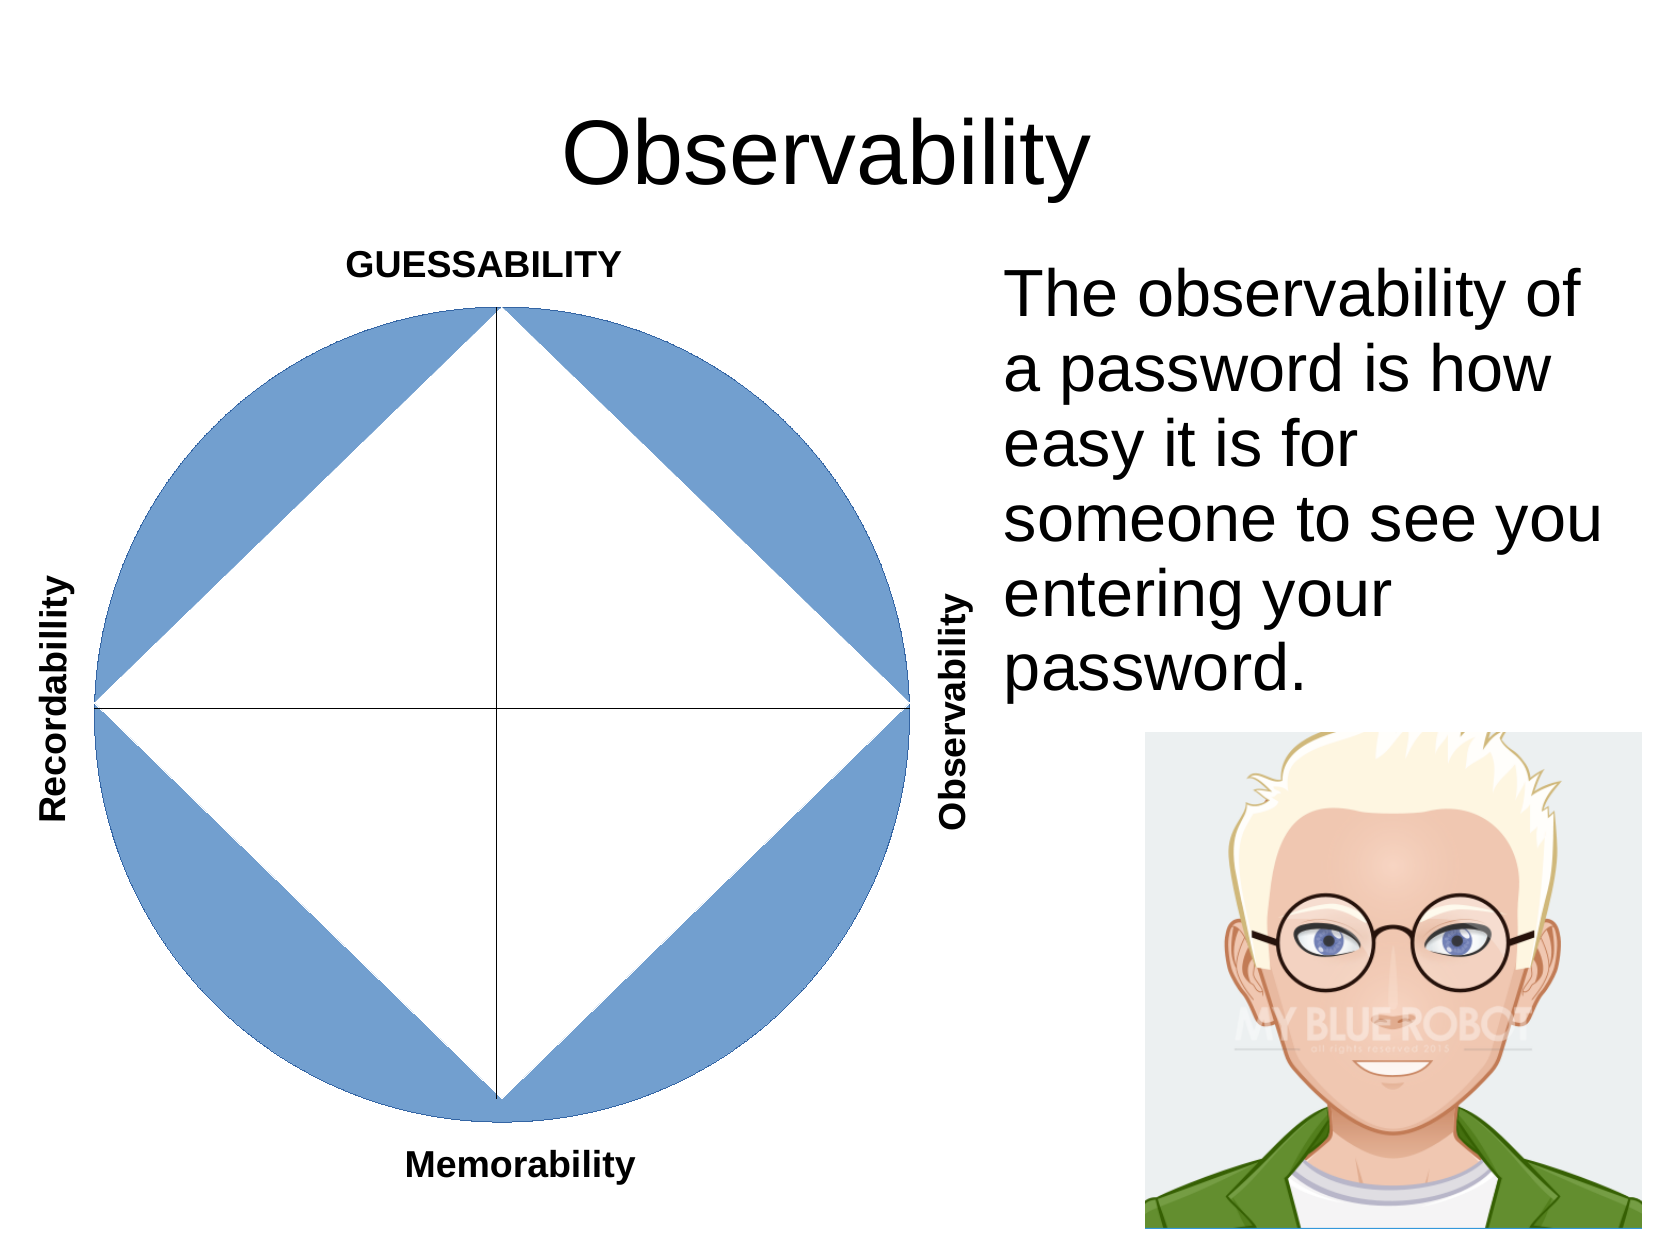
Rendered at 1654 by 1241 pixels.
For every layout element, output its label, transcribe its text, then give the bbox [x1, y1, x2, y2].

text_box GUESSABILITY [330, 236, 638, 294]
text_box Observability [923, 578, 981, 846]
text_box Recordabillity [23, 560, 83, 839]
text_box [94, 307, 496, 708]
text_box [497, 307, 910, 708]
title Observability [82, 49, 1571, 257]
text_box Memorability [389, 1136, 651, 1193]
picture [1145, 732, 1642, 1229]
text_box [94, 709, 910, 1123]
list The observability of a password is how easy it is for someone to see you entering your password. [933, 256, 1619, 976]
